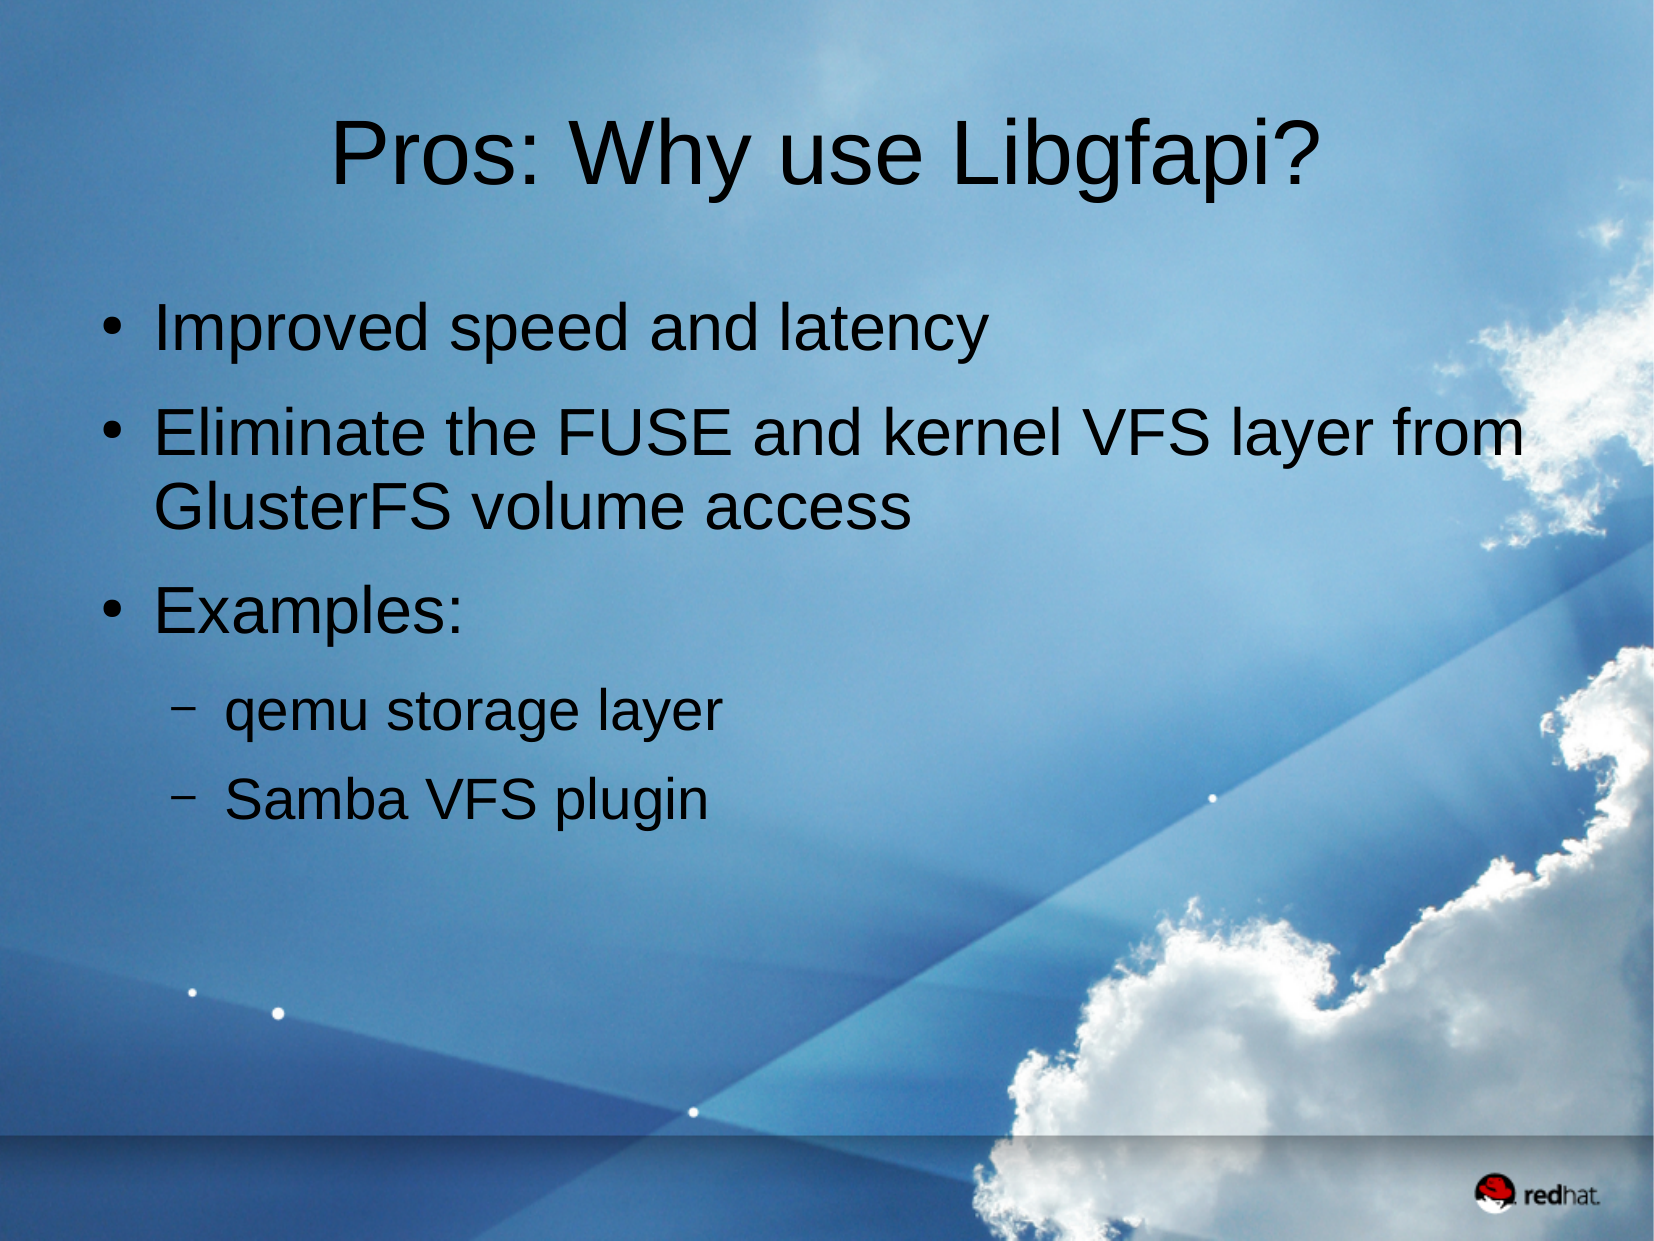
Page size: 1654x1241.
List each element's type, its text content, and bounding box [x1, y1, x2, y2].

picture [0, 0, 1654, 1241]
list Improved speed and latency Eliminate the FUSE and kernel VFS layer from GlusterFS volume access Examples: qemu storage layer Samba VFS plugin [82, 290, 1571, 1010]
title Pros: Why use Libgfapi? [82, 49, 1571, 257]
